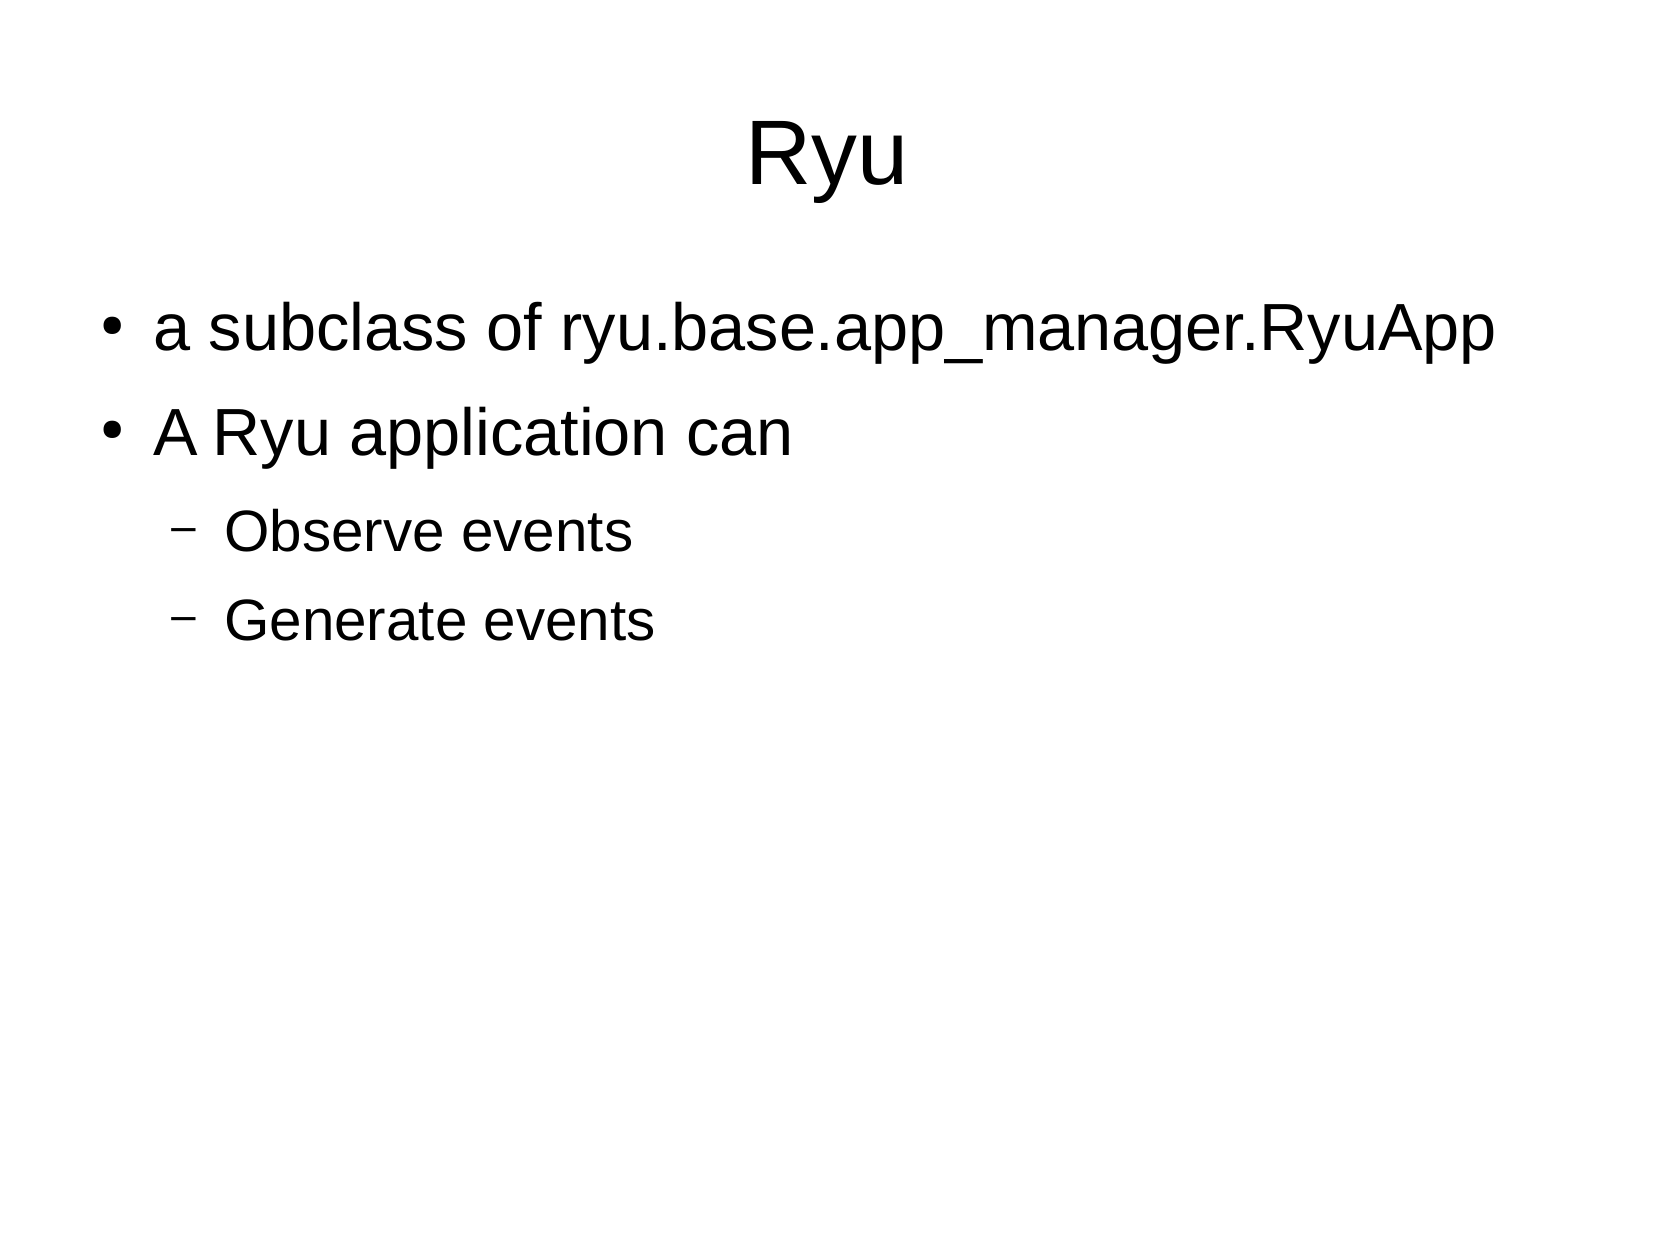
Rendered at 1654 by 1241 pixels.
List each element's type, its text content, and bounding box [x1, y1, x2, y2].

list a subclass of ryu.base.app_manager.RyuApp A Ryu application can Observe events Generate events [82, 290, 1571, 1010]
title Ryu [82, 49, 1571, 257]
